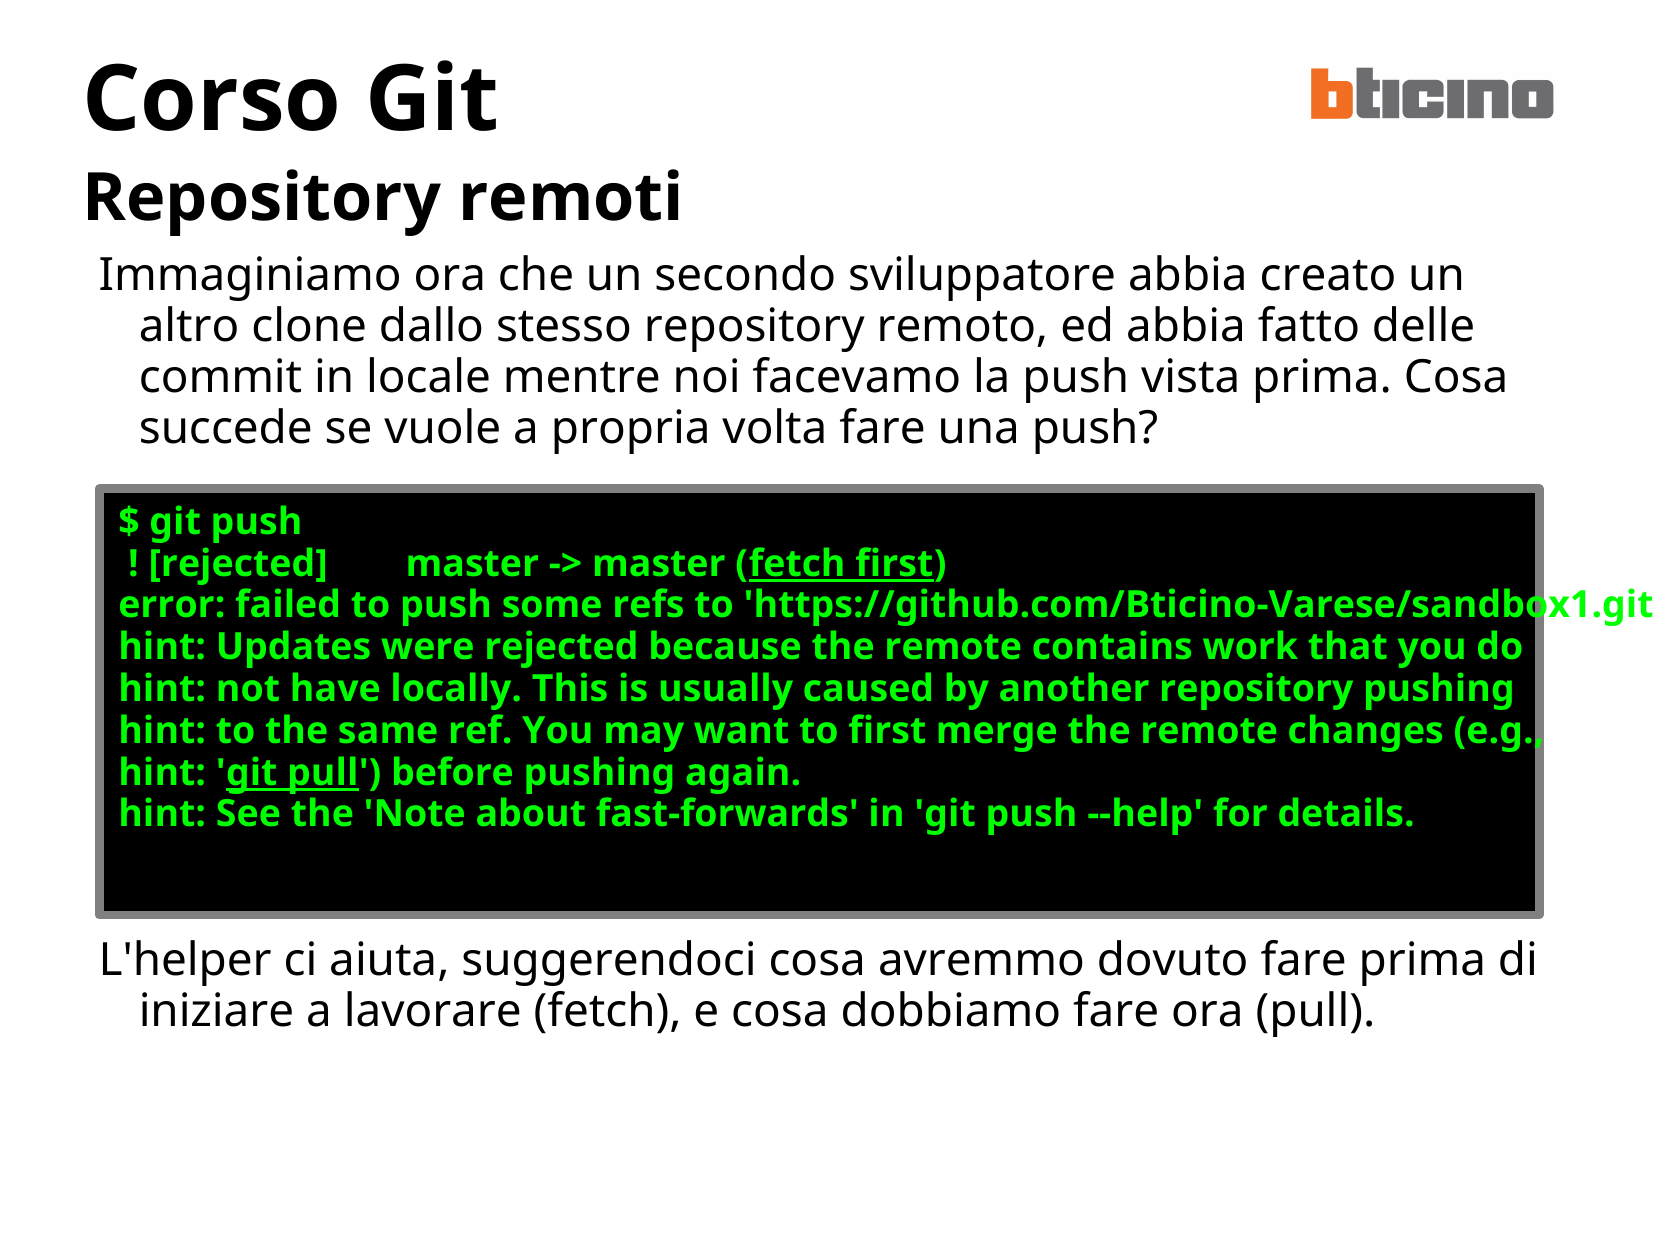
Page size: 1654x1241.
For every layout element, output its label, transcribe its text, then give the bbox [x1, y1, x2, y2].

text_box $ git push ! [rejected] master -> master (fetch first) error: failed to push some refs to 'https://github.com/Bticino-Varese/sandbox1.git' hint: Updates were rejected because the remote contains work that you do hint: not have locally. This is usually caused by another repository pushing hint: to the same ref. You may want to first merge the remote changes (e.g., hint: 'git pull') before pushing again. hint: See the 'Note about fast-forwards' in 'git push --help' for details. [99, 496, 1540, 916]
list L'helper ci aiuta, suggerendoci cosa avremmo dovuto fare prima di iniziare a lavorare (fetch), e cosa dobbiamo fare ora (pull). [82, 930, 1561, 1181]
list Repository remoti [82, 156, 1561, 244]
list Immaginiamo ora che un secondo sviluppatore abbia creato un altro clone dallo stesso repository remoto, ed abbia fatto delle commit in locale mentre noi facevamo la push vista prima. Cosa succede se vuole a propria volta fare una push? [82, 244, 1561, 496]
title Corso Git [82, 48, 1570, 151]
